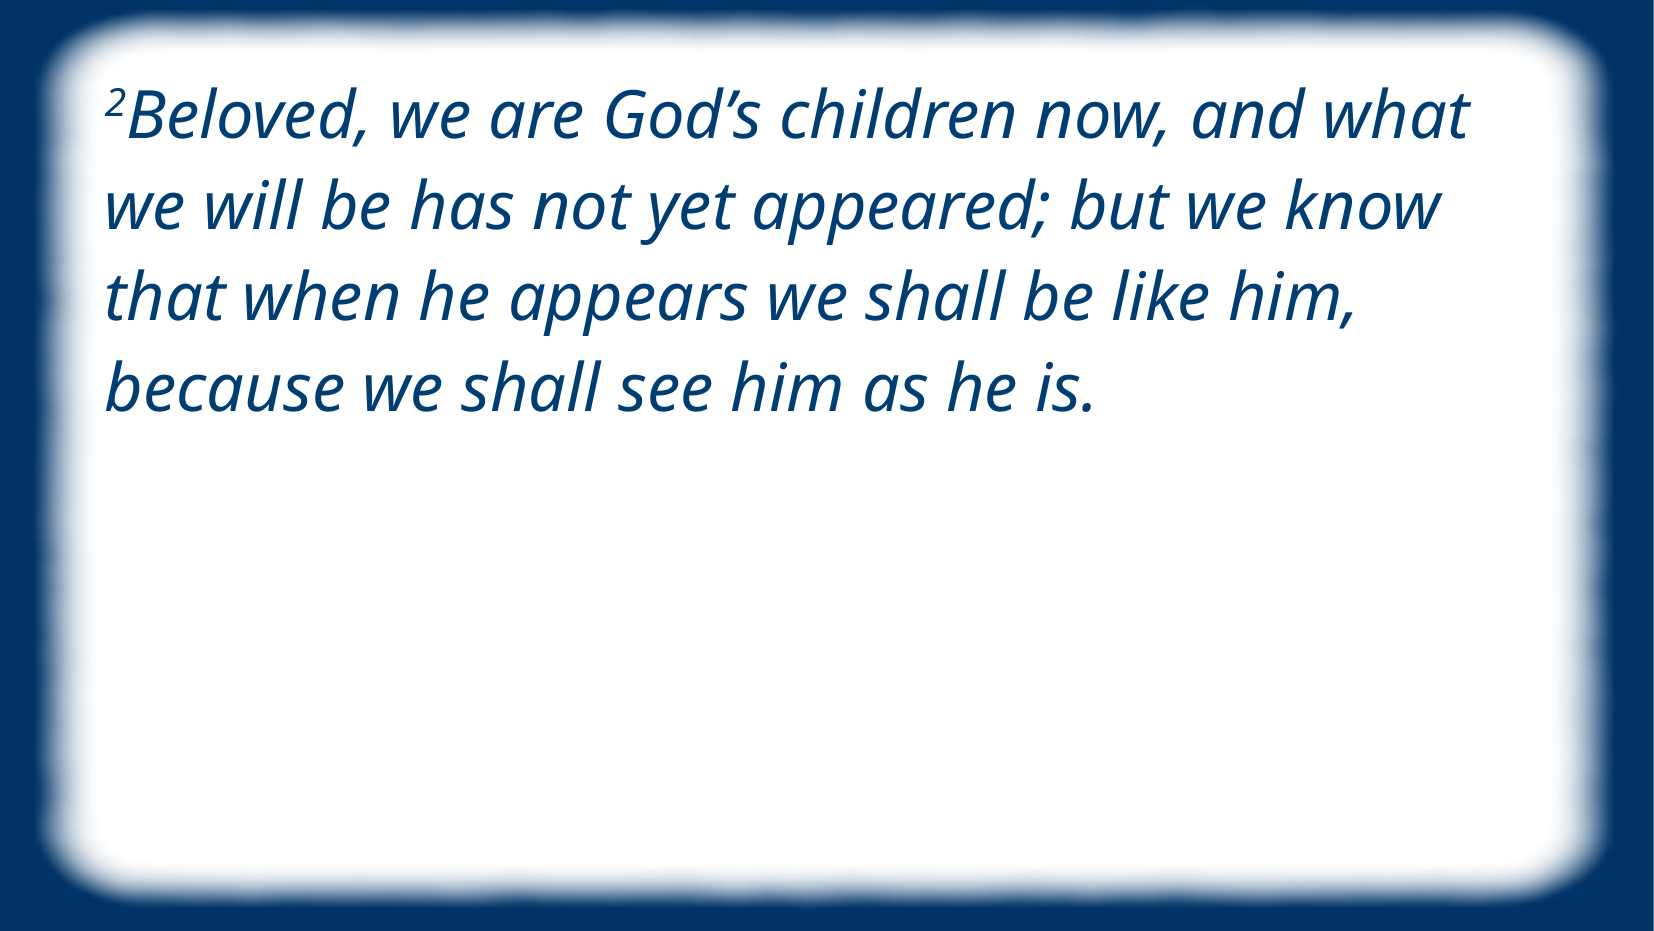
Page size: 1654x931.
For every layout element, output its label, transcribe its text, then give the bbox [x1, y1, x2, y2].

text_box 2Beloved, we are God’s children now, and what we will be has not yet appeared; but we know that when he appears we shall be like him, because we shall see him as he is. [90, 60, 1561, 467]
picture [0, 0, 1654, 931]
